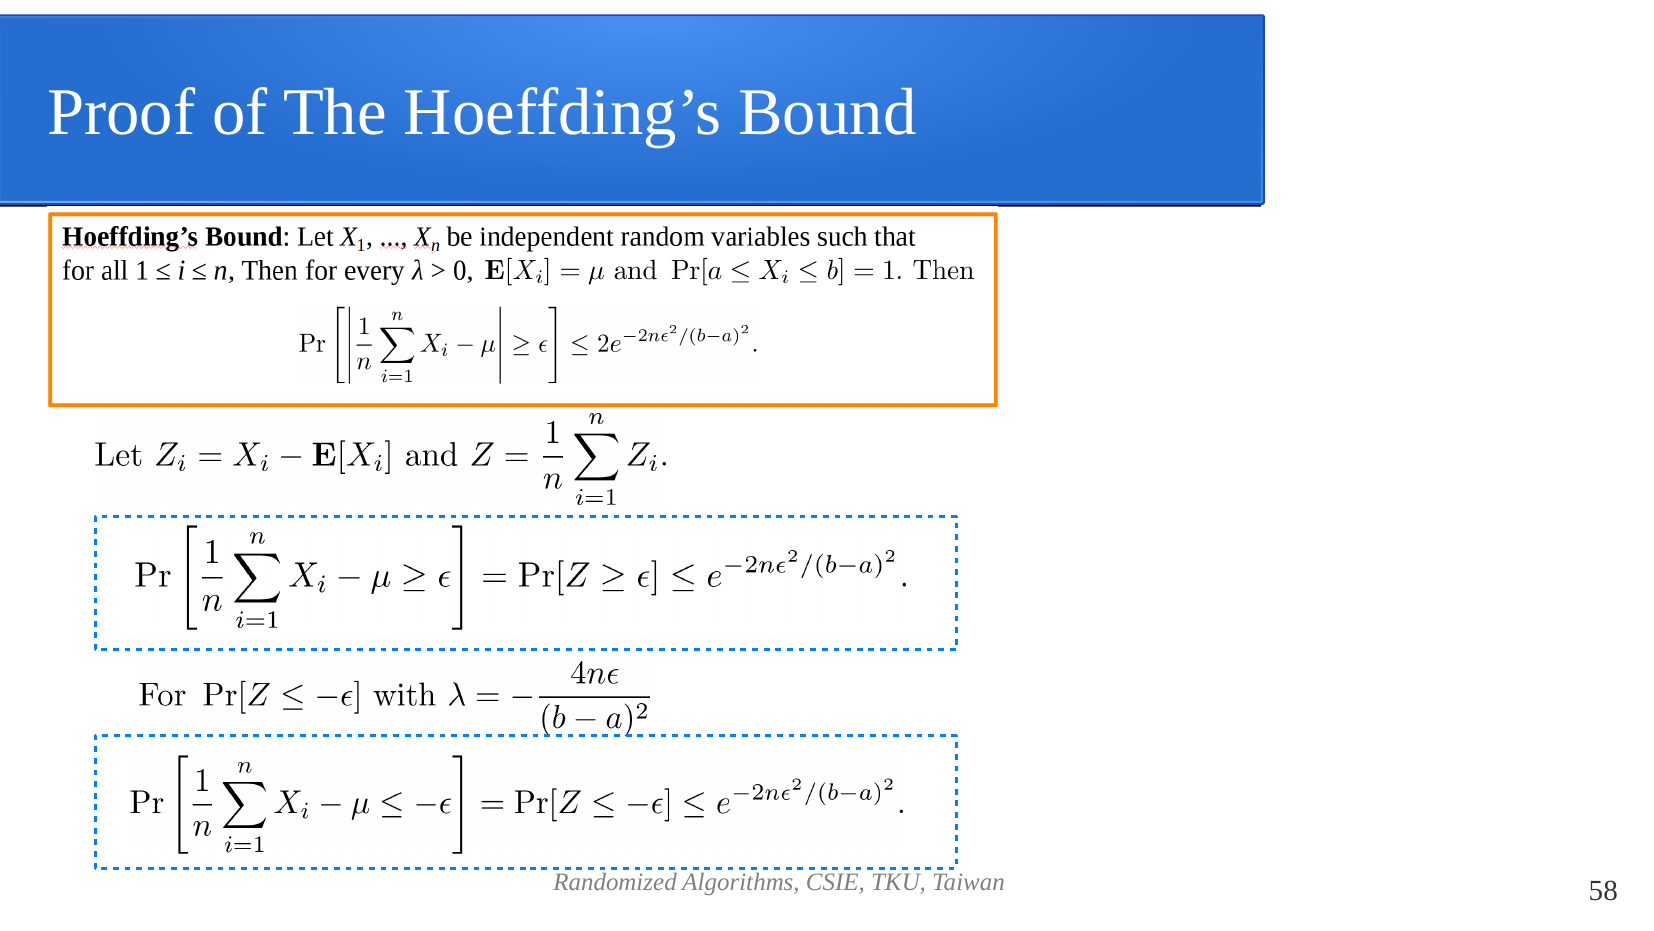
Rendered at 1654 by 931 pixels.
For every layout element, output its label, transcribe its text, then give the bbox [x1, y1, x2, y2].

picture [47, 206, 998, 408]
picture [130, 755, 903, 854]
title Proof of The Hoeffding’s Bound [47, 35, 1199, 189]
picture [135, 525, 906, 630]
picture [139, 661, 650, 736]
picture [95, 413, 666, 505]
